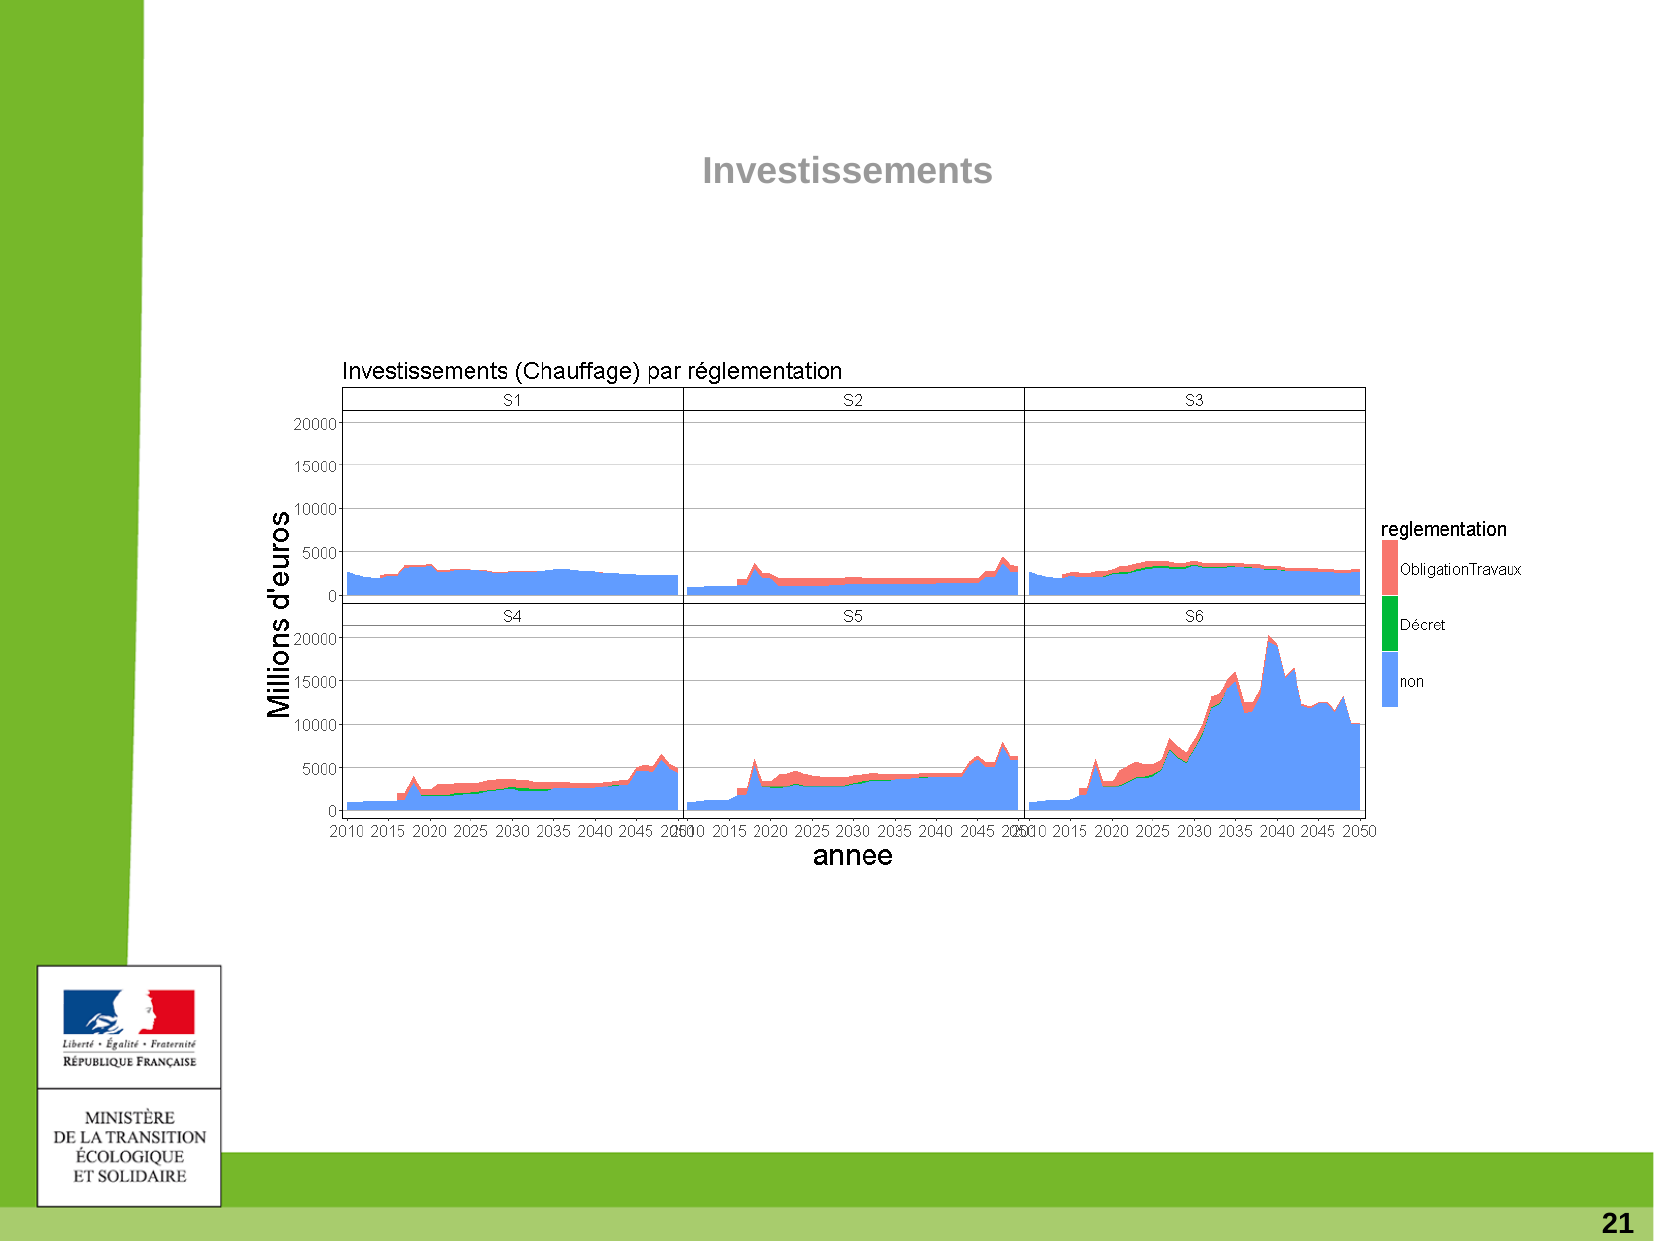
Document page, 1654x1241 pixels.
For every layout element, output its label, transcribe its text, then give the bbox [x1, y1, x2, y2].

picture [0, 0, 1654, 1241]
text_box Investissements [324, 142, 1382, 200]
